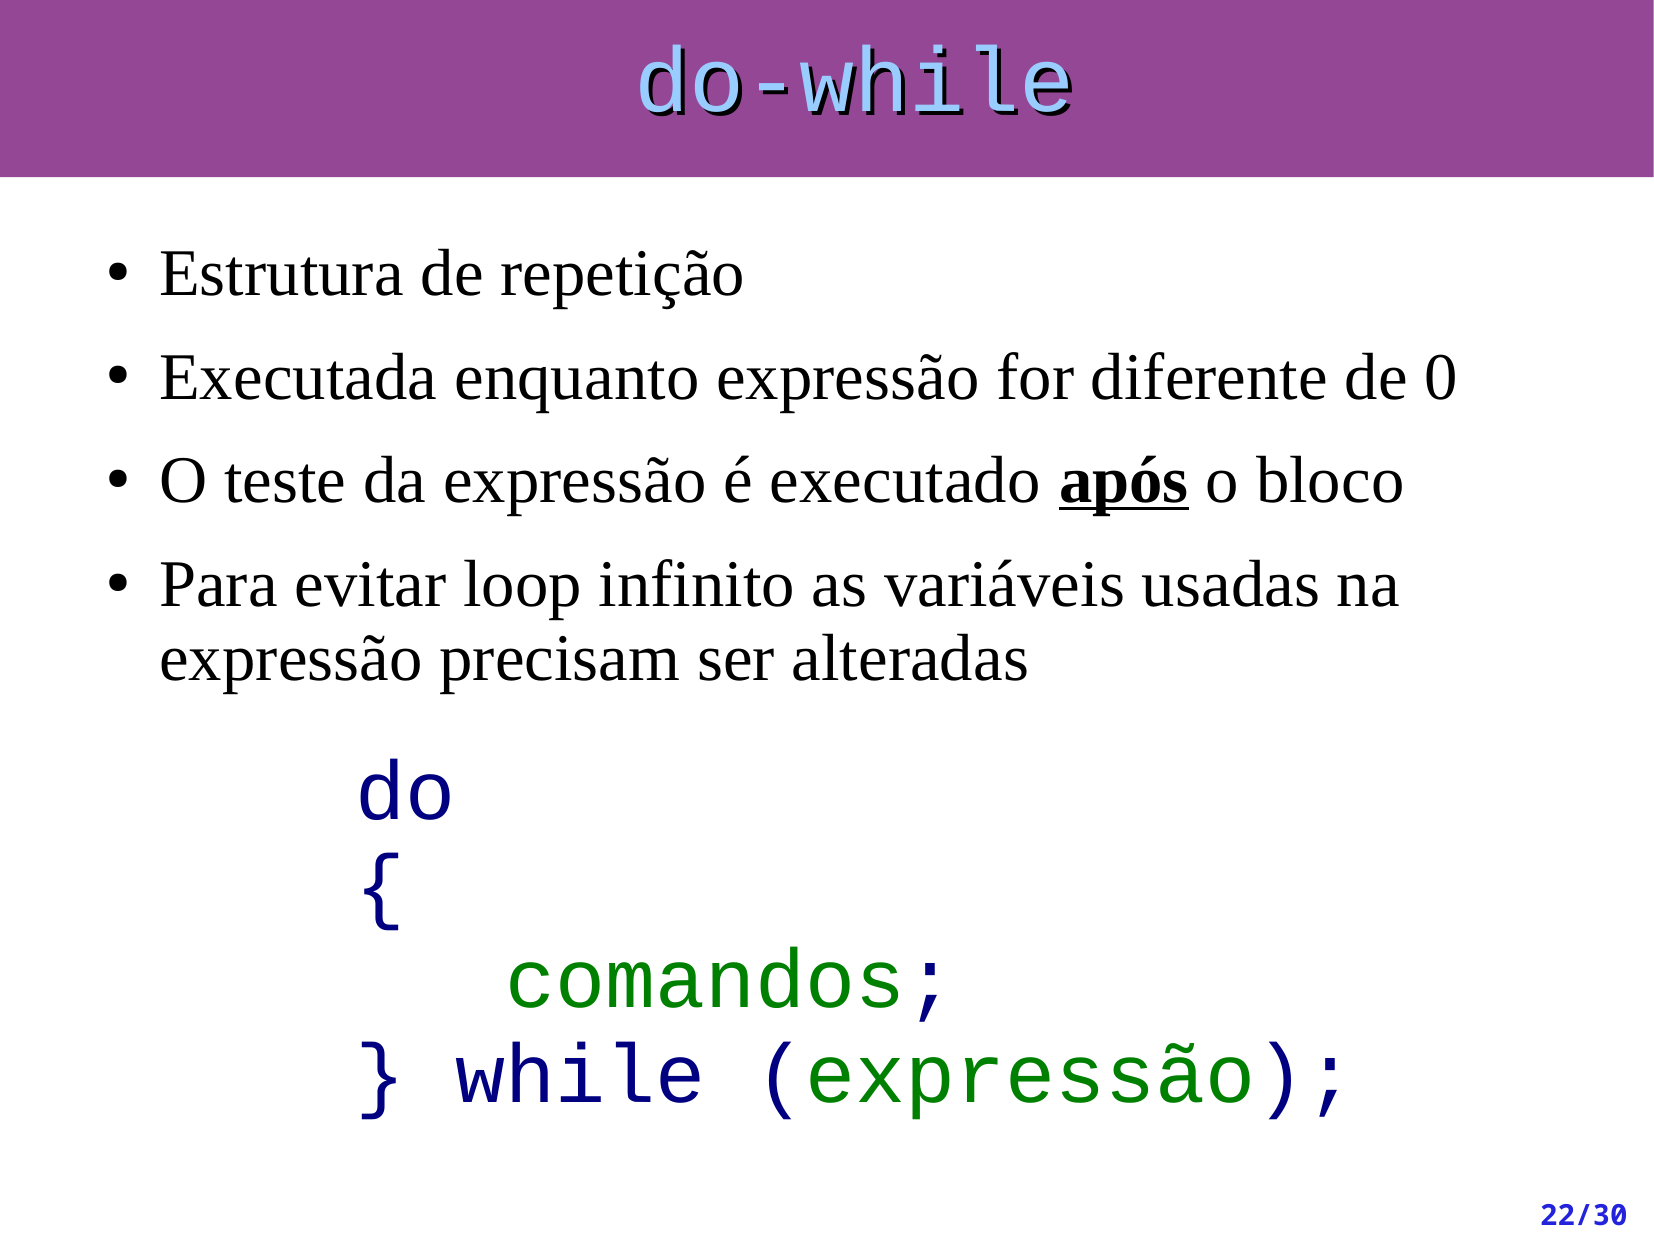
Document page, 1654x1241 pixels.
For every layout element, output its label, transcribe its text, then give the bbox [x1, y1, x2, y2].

list Estrutura de repetição Executada enquanto expressão for diferente de 0 O teste da expressão é executado após o bloco Para evitar loop infinito as variáveis usadas na expressão precisam ser alteradas [88, 236, 1577, 1055]
title do-while [82, 0, 1571, 176]
text_box do { comandos; } while (expressão); [324, 738, 1388, 1140]
